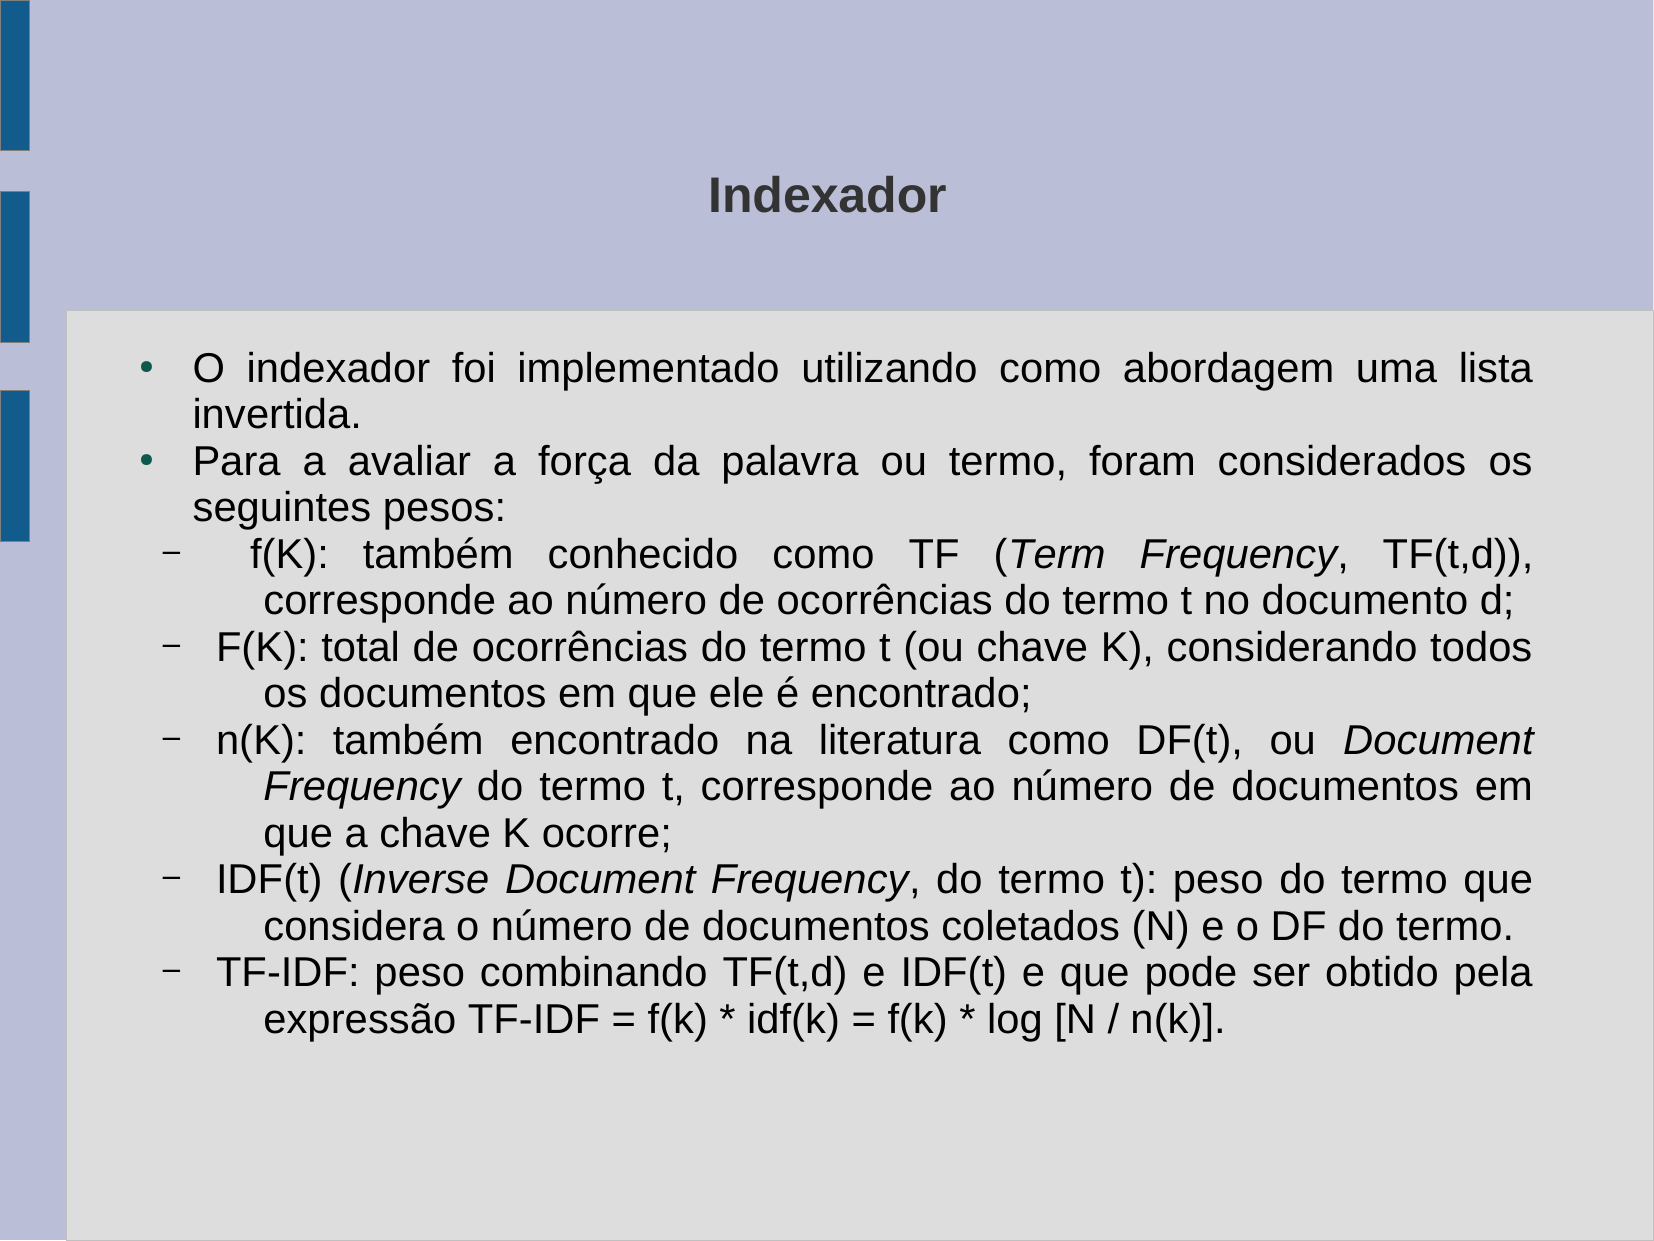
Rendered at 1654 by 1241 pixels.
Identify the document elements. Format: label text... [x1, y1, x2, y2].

title Indexador [121, 91, 1534, 299]
list O indexador foi implementado utilizando como abordagem uma lista invertida. Para a avaliar a força da palavra ou termo, foram considerados os seguintes pesos: f(K): também conhecido como TF (Term Frequency, TF(t,d)), corresponde ao número de ocorrências do termo t no documento d; F(K): total de ocorrências do termo t (ou chave K), considerando todos os documentos em que ele é encontrado; n(K): também encontrado na literatura como DF(t), ou Document Frequency do termo t, corresponde ao número de documentos em que a chave K ocorre; IDF(t) (Inverse Document Frequency, do termo t): peso do termo que considera o número de documentos coletados (N) e o DF do termo. TF-IDF: peso combinando TF(t,d) e IDF(t) e que pode ser obtido pela expressão TF-IDF = f(k) * idf(k) = f(k) * log [N / n(k)]. [121, 344, 1534, 1127]
